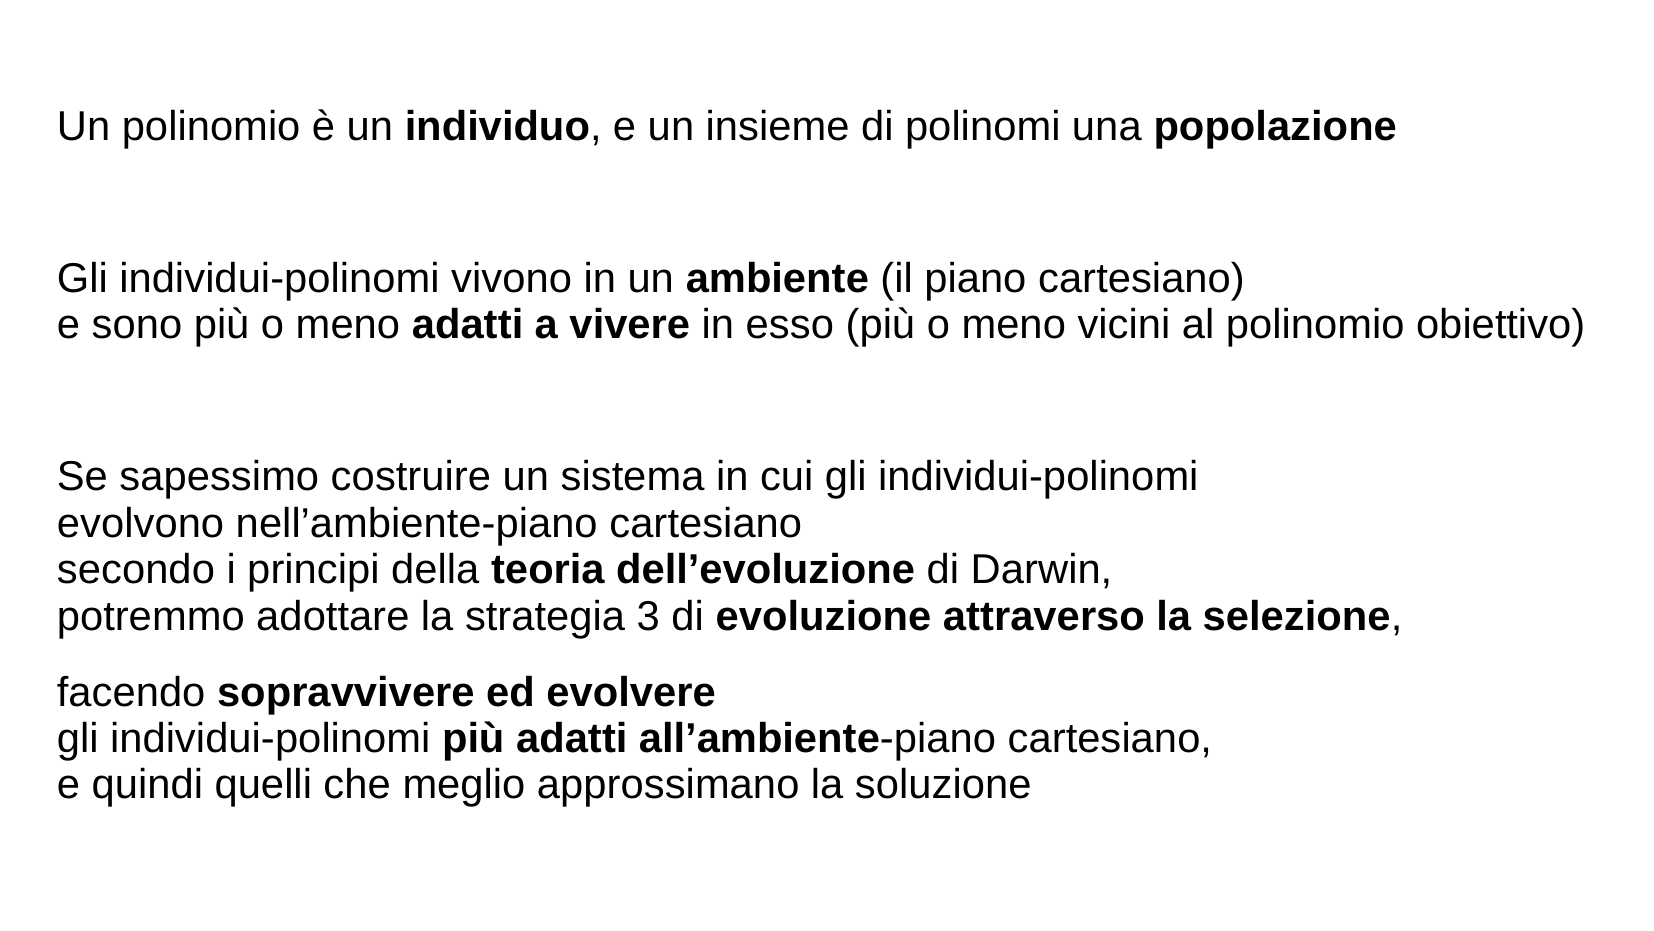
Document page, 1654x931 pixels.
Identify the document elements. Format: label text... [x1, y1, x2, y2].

list Un polinomio è un individuo, e un insieme di polinomi una popolazione Gli individui-polinomi vivono in un ambiente (il piano cartesiano) e sono più o meno adatti a vivere in esso (più o meno vicini al polinomio obiettivo) Se sapessimo costruire un sistema in cui gli individui-polinomi evolvono nell’ambiente-piano cartesiano secondo i principi della teoria dell’evoluzione di Darwin, potremmo adottare la strategia 3 di evoluzione attraverso la selezione, facendo sopravvivere ed evolvere gli individui-polinomi più adatti all’ambiente-piano cartesiano, e quindi quelli che meglio approssimano la soluzione [56, 102, 1606, 852]
